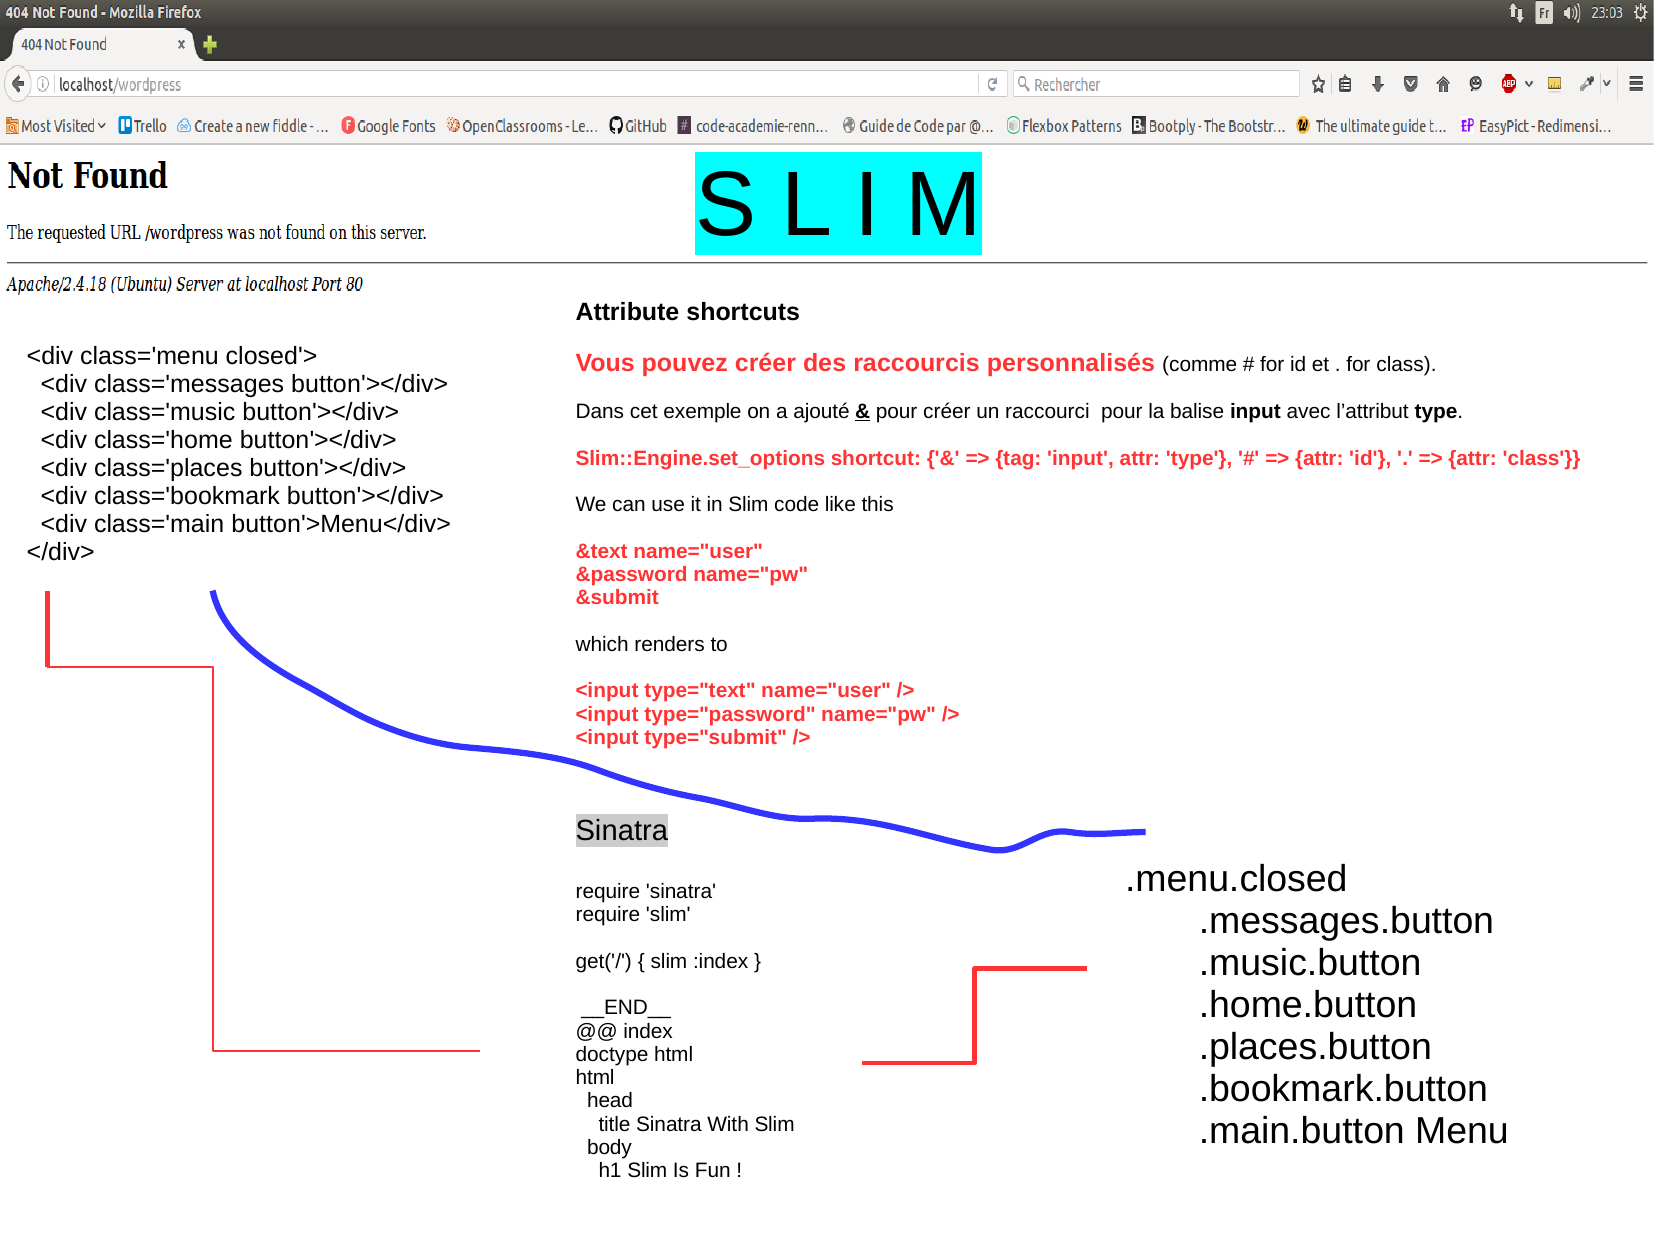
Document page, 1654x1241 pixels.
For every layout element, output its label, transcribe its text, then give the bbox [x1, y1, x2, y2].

text_box <div class='menu closed'> <div class='messages button'></div> <div class='music button'></div> <div class='home button'></div> <div class='places button'></div> <div class='bookmark button'></div> <div class='main button'>Menu</div> </div> [11, 334, 567, 709]
title S L I M [94, 100, 1583, 308]
text_box .menu.closed .messages.button .music.button .home.button .places.button .bookmark.button .main.button Menu [1110, 850, 1524, 1160]
picture [0, 0, 1654, 1241]
picture [357, 709, 540, 752]
subtitle Attribute shortcuts Vous pouvez créer des raccourcis personnalisés (comme # for id et . for class). Dans cet exemple on a ajouté & pour créer un raccourci pour la balise input avec l’attribut type. Slim::Engine.set_options shortcut: {'&' => {tag: 'input', attr: 'type'}, '#' => {attr: 'id'}, '.' => {attr: 'class'}} We can use it in Slim code like this &text name="user" &password name="pw" &submit which renders to <input type="text" name="user" /> <input type="password" name="pw" /> <input type="submit" /> Sinatra require 'sinatra' require 'slim' get('/') { slim :index } __END__ @@ index doctype html html head title Sinatra With Slim body h1 Slim Is Fun ! [540, 297, 1654, 1241]
